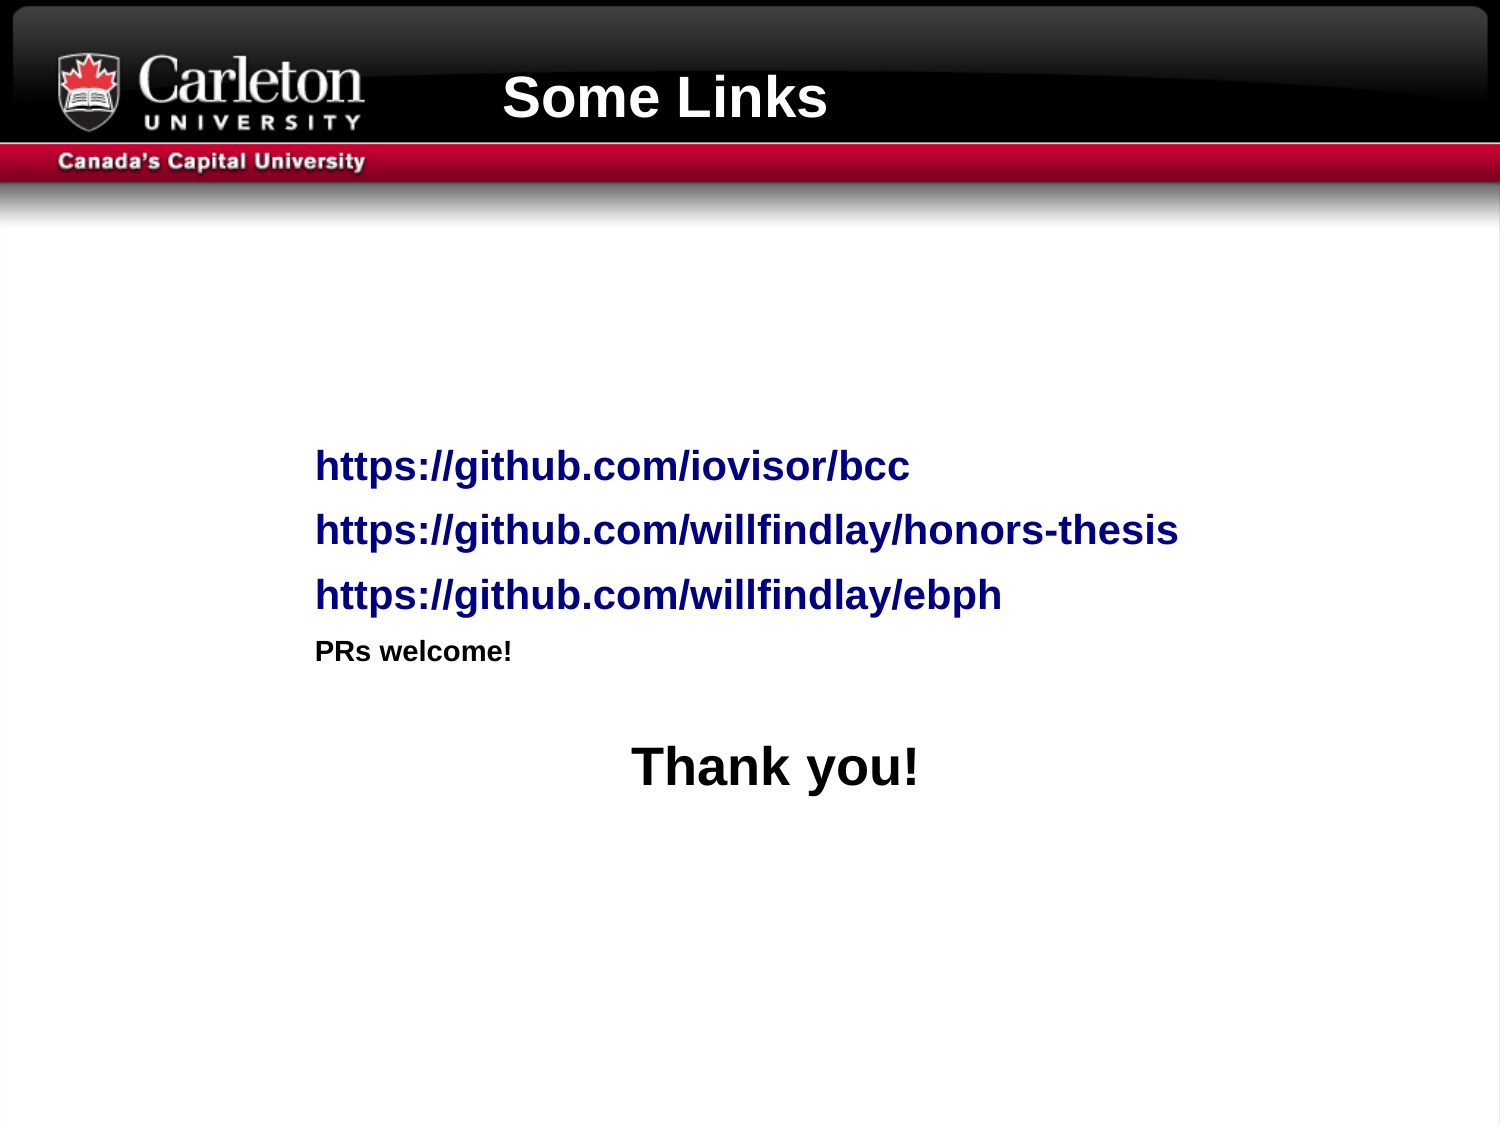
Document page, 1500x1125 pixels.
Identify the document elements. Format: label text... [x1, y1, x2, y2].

list https://github.com/iovisor/bcc https://github.com/willfindlay/honors-thesis https://github.com/willfindlay/ebph PRs welcome! Thank you! [300, 305, 1253, 931]
picture [0, 0, 1500, 1125]
title Some Links [487, 37, 1438, 150]
